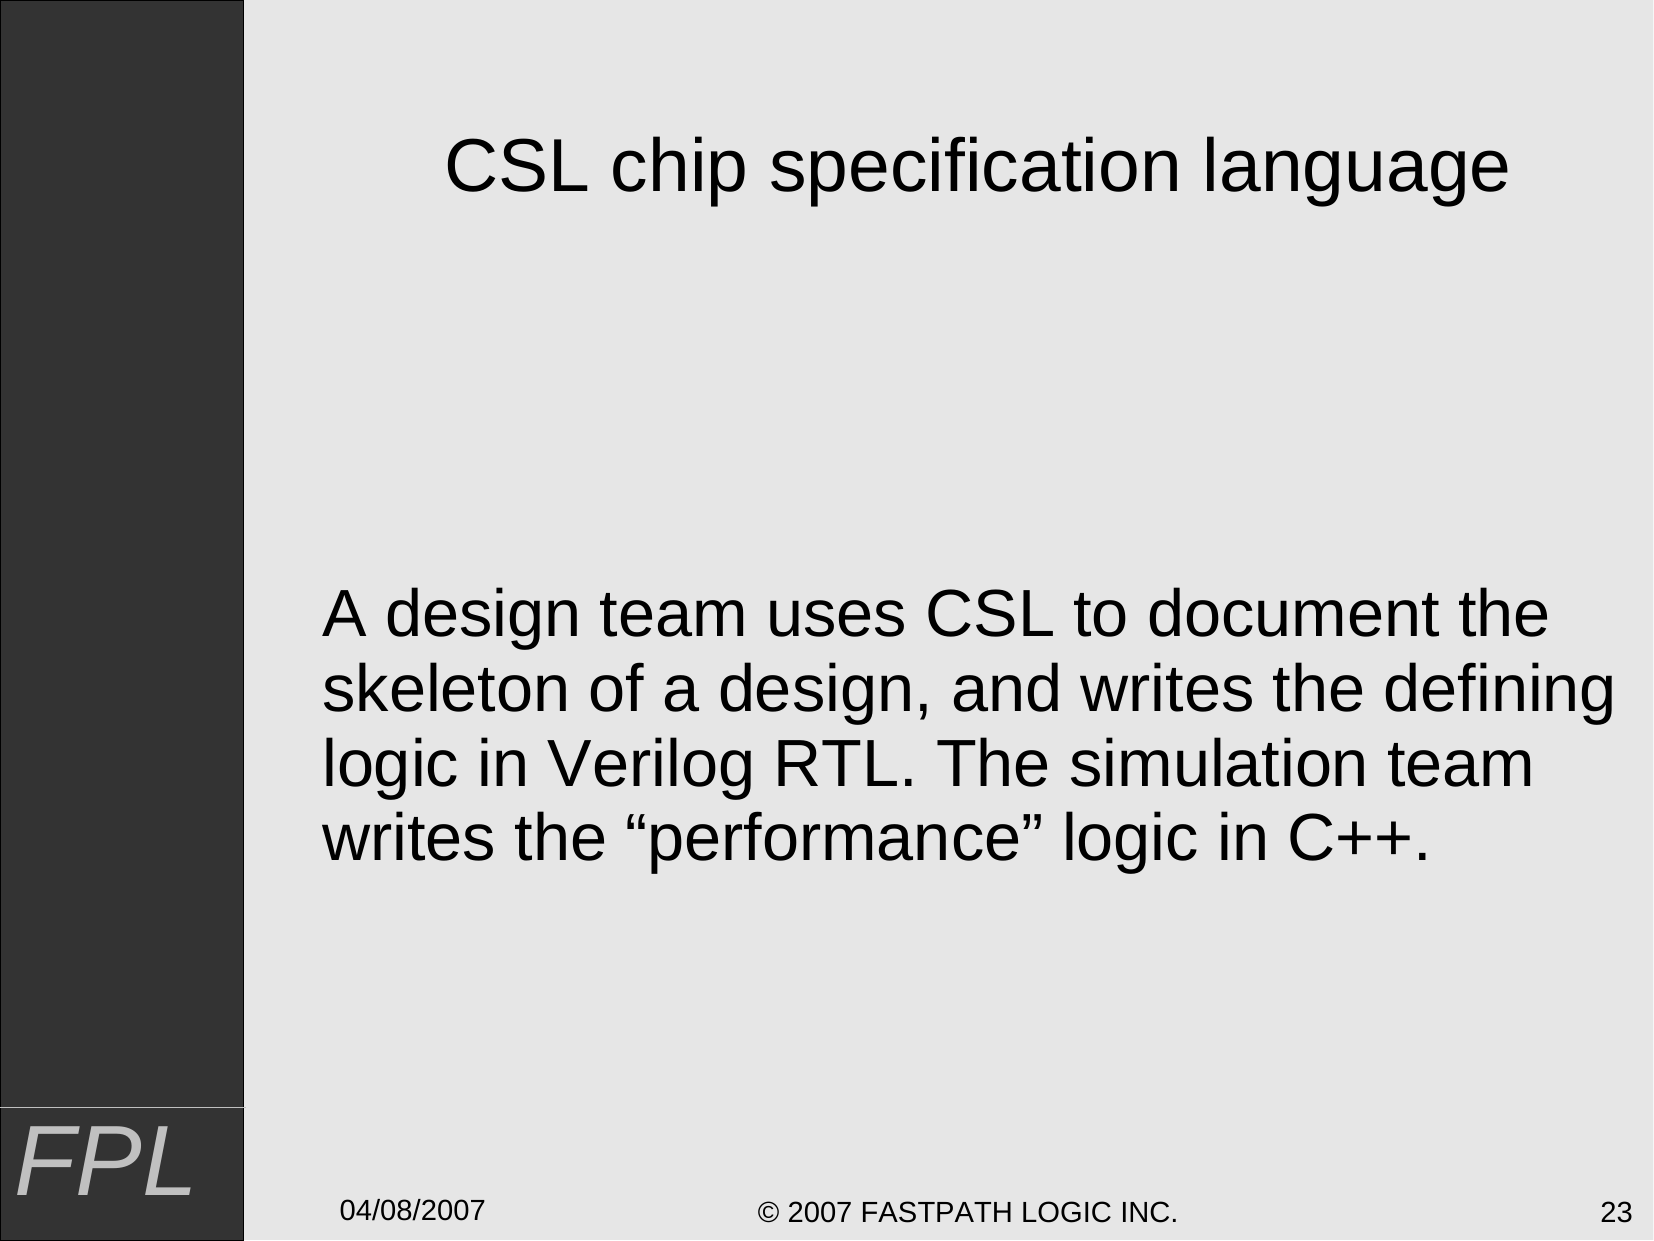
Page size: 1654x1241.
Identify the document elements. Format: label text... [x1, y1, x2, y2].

subtitle A design team uses CSL to document the skeleton of a design, and writes the defining logic in Verilog RTL. The simulation team writes the “performance” logic in C++. [322, 272, 1635, 1179]
title CSL chip specification language [427, 57, 1530, 272]
